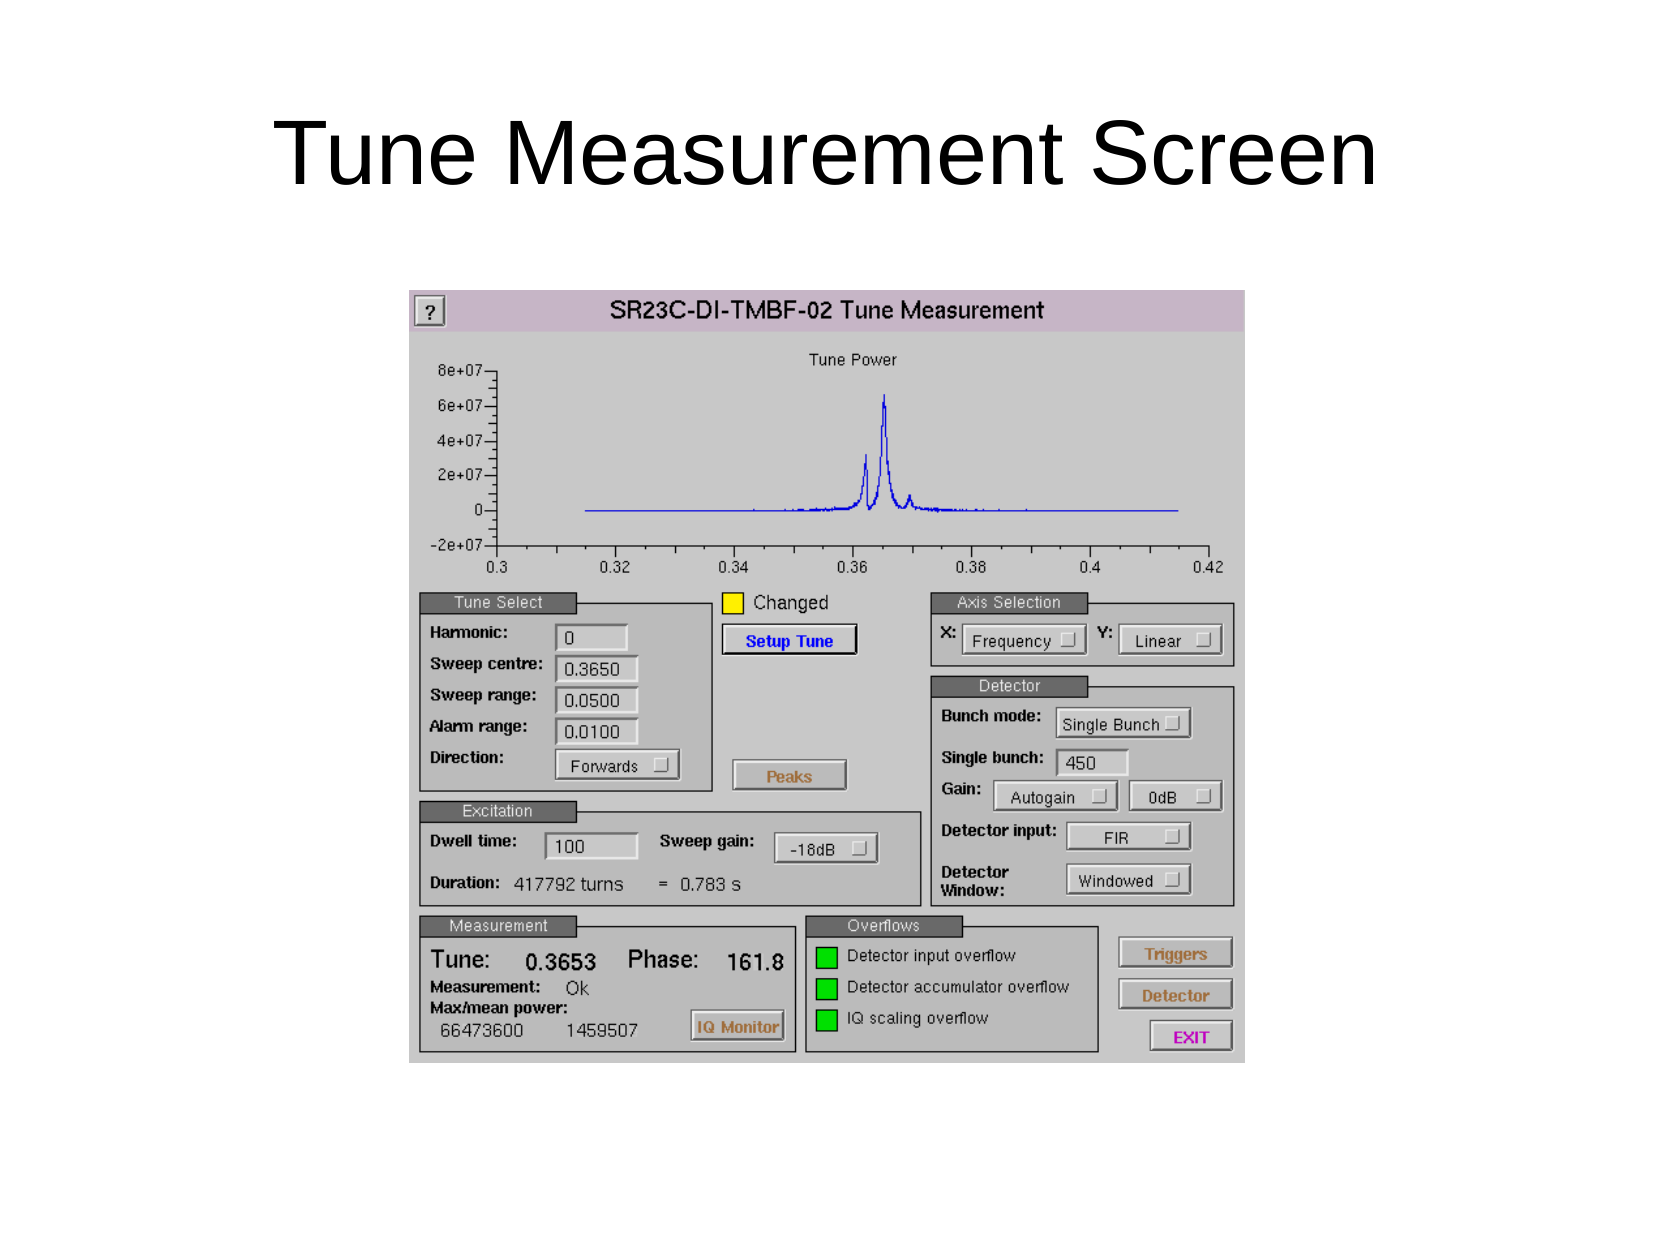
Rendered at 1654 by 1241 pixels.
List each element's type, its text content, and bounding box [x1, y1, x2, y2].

title Tune Measurement Screen [82, 49, 1571, 257]
picture [409, 290, 1245, 1063]
